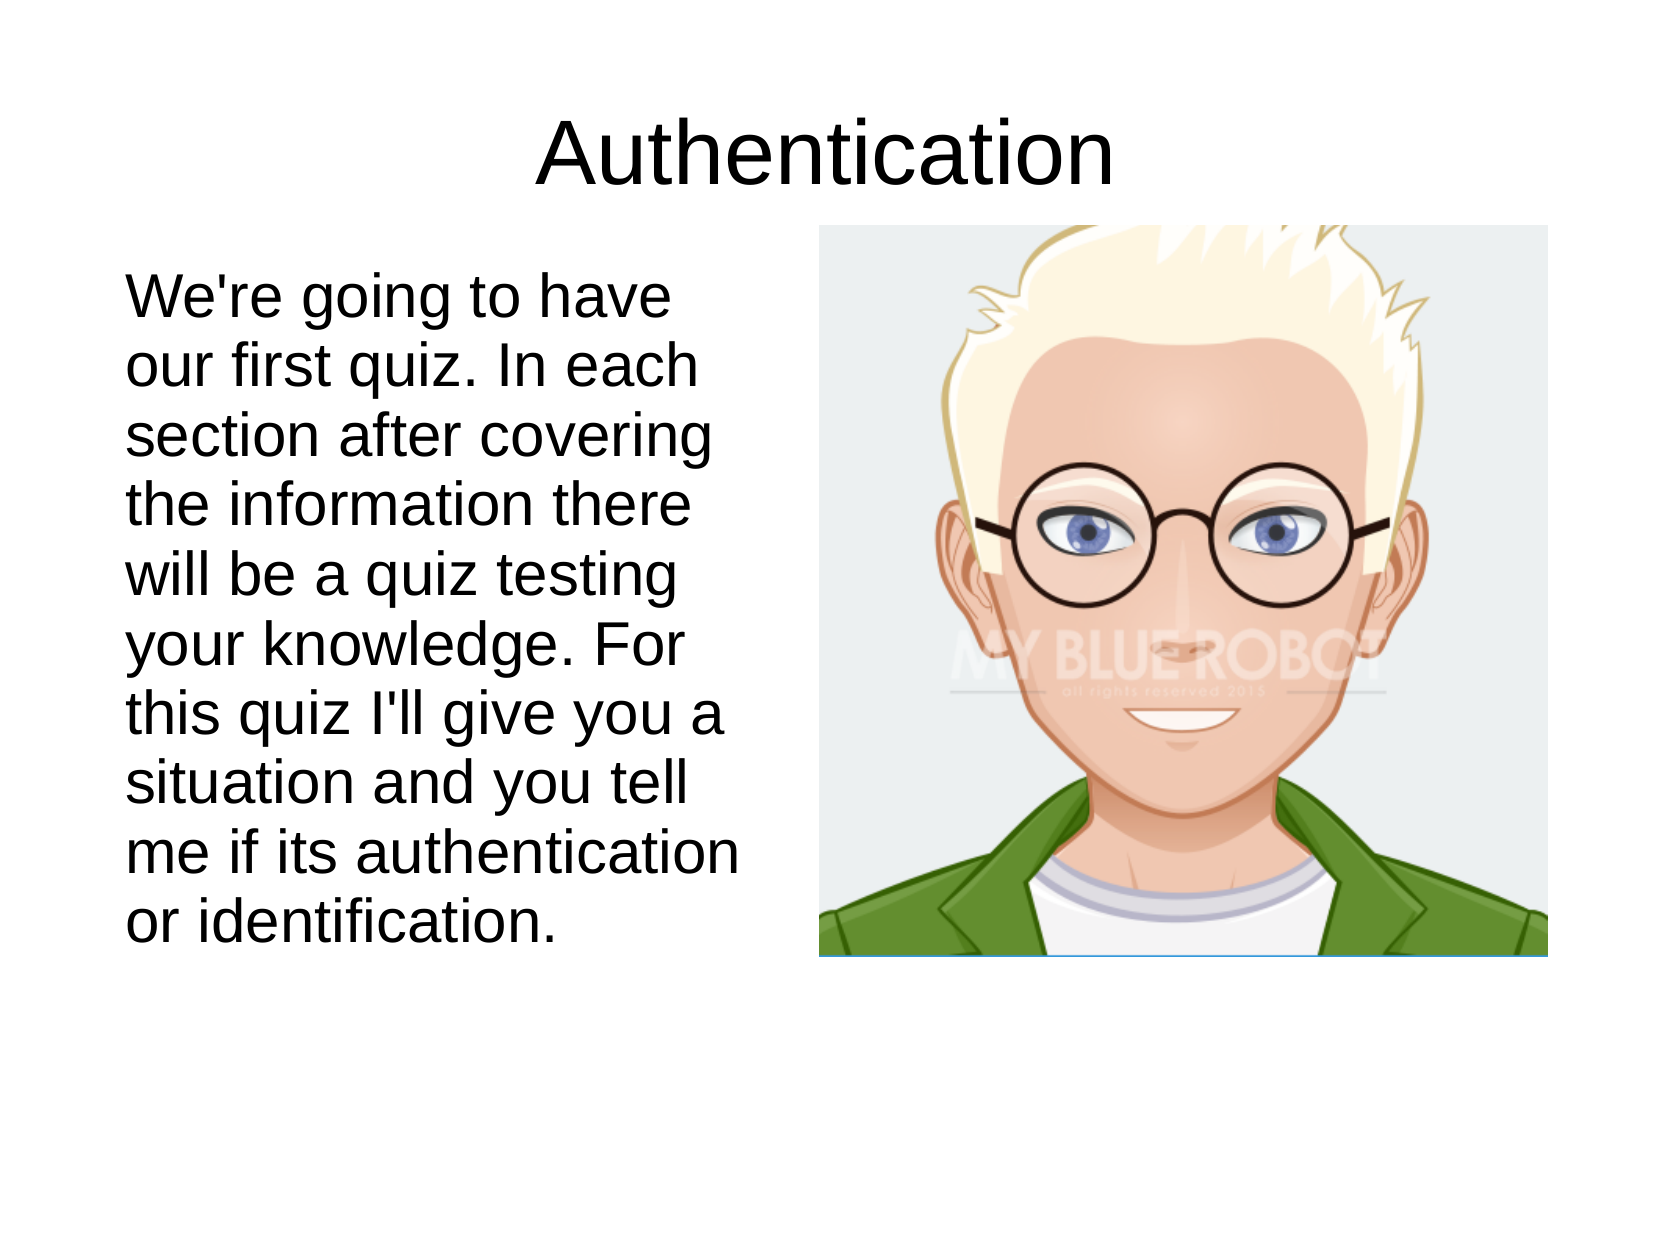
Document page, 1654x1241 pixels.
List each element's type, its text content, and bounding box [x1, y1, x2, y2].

title Authentication [82, 49, 1571, 257]
list We're going to have our first quiz. In each section after covering the information there will be a quiz testing your knowledge. For this quiz I'll give you a situation and you tell me if its authentication or identification. [59, 261, 745, 981]
picture [819, 225, 1548, 957]
